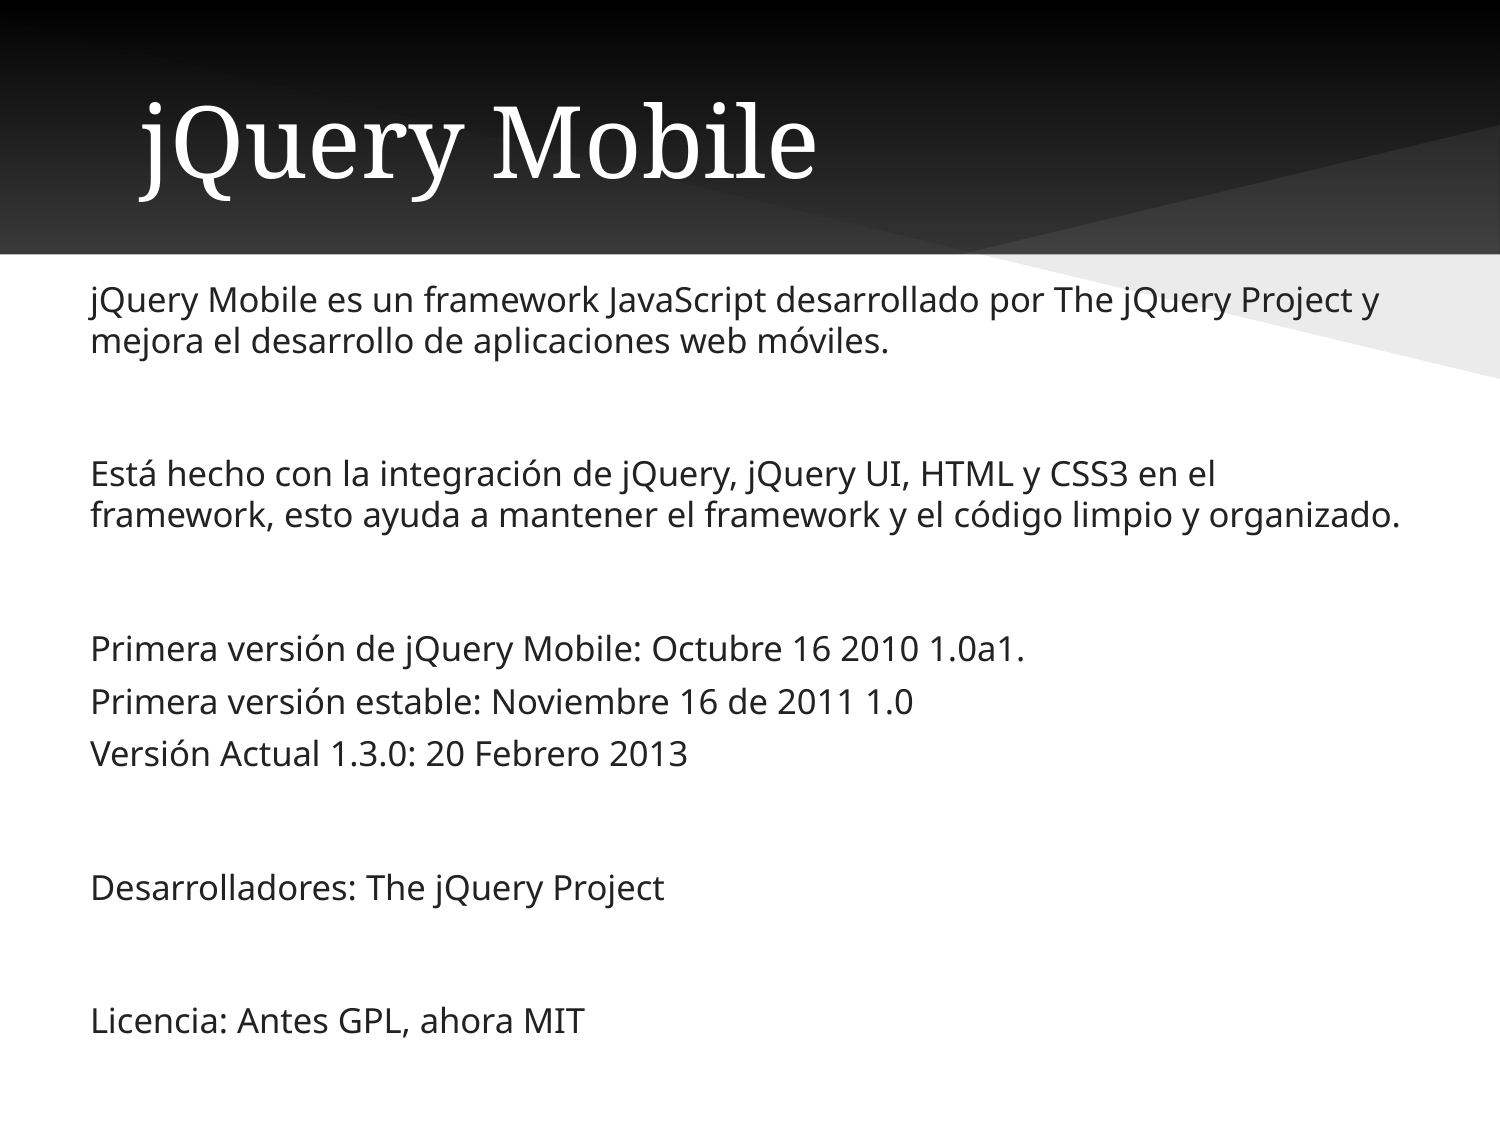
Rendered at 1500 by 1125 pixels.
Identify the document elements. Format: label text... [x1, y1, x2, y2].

list jQuery Mobile es un framework JavaScript desarrollado por The jQuery Project y mejora el desarrollo de aplicaciones web móviles. Está hecho con la integración de jQuery, jQuery UI, HTML y CSS3 en el framework, esto ayuda a mantener el framework y el código limpio y organizado. Primera versión de jQuery Mobile: Octubre 16 2010 1.0a1. Primera versión estable: Noviembre 16 de 2011 1.0 Versión Actual 1.3.0: 20 Febrero 2013 Desarrolladores: The jQuery Project Licencia: Antes GPL, ahora MIT [75, 262, 1425, 1078]
title jQuery Mobile [75, 45, 1425, 233]
